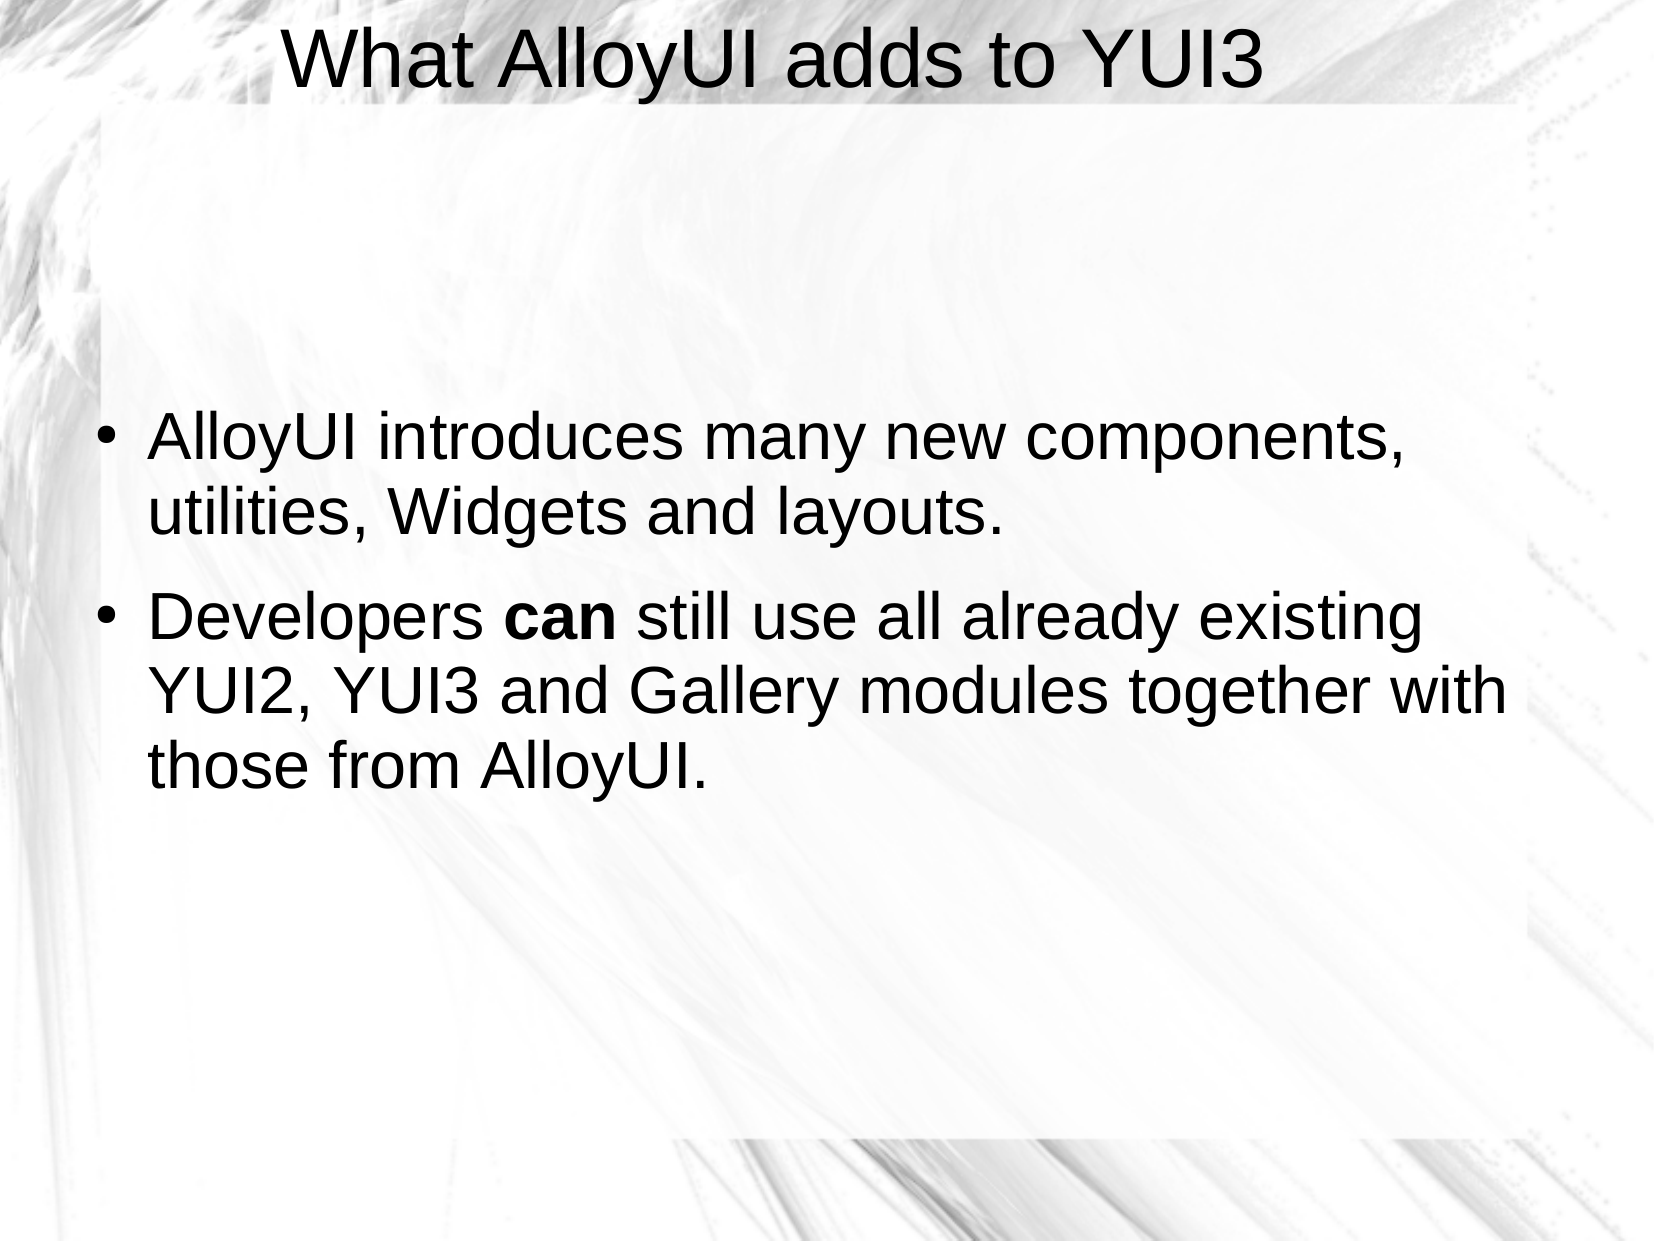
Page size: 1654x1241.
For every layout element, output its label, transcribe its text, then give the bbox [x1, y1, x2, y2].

picture [0, 0, 1654, 1241]
list AlloyUI introduces many new components, utilities, Widgets and layouts. Developers can still use all already existing YUI2, YUI3 and Gallery modules together with those from AlloyUI. [76, 295, 1565, 1114]
title What AlloyUI adds to YUI3 [29, 0, 1518, 119]
